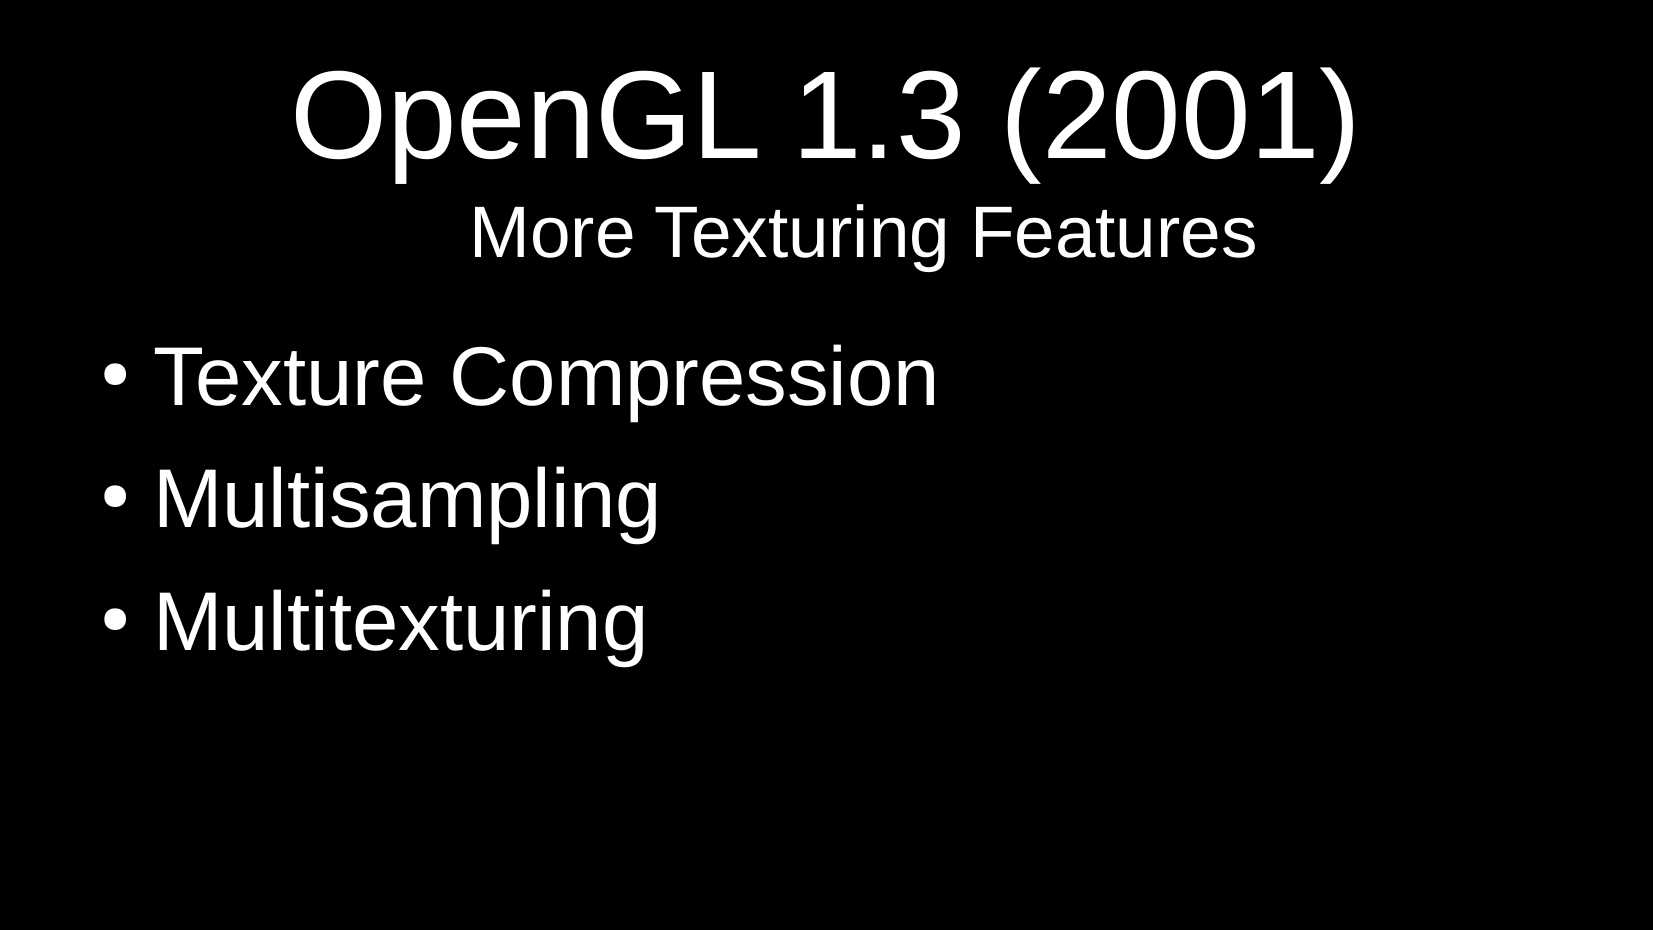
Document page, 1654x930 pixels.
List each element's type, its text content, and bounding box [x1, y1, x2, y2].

title OpenGL 1.3 (2001) [82, 37, 1571, 182]
list More Texturing Features [82, 182, 1571, 330]
list Texture Compression Multisampling Multitexturing [82, 330, 1571, 901]
